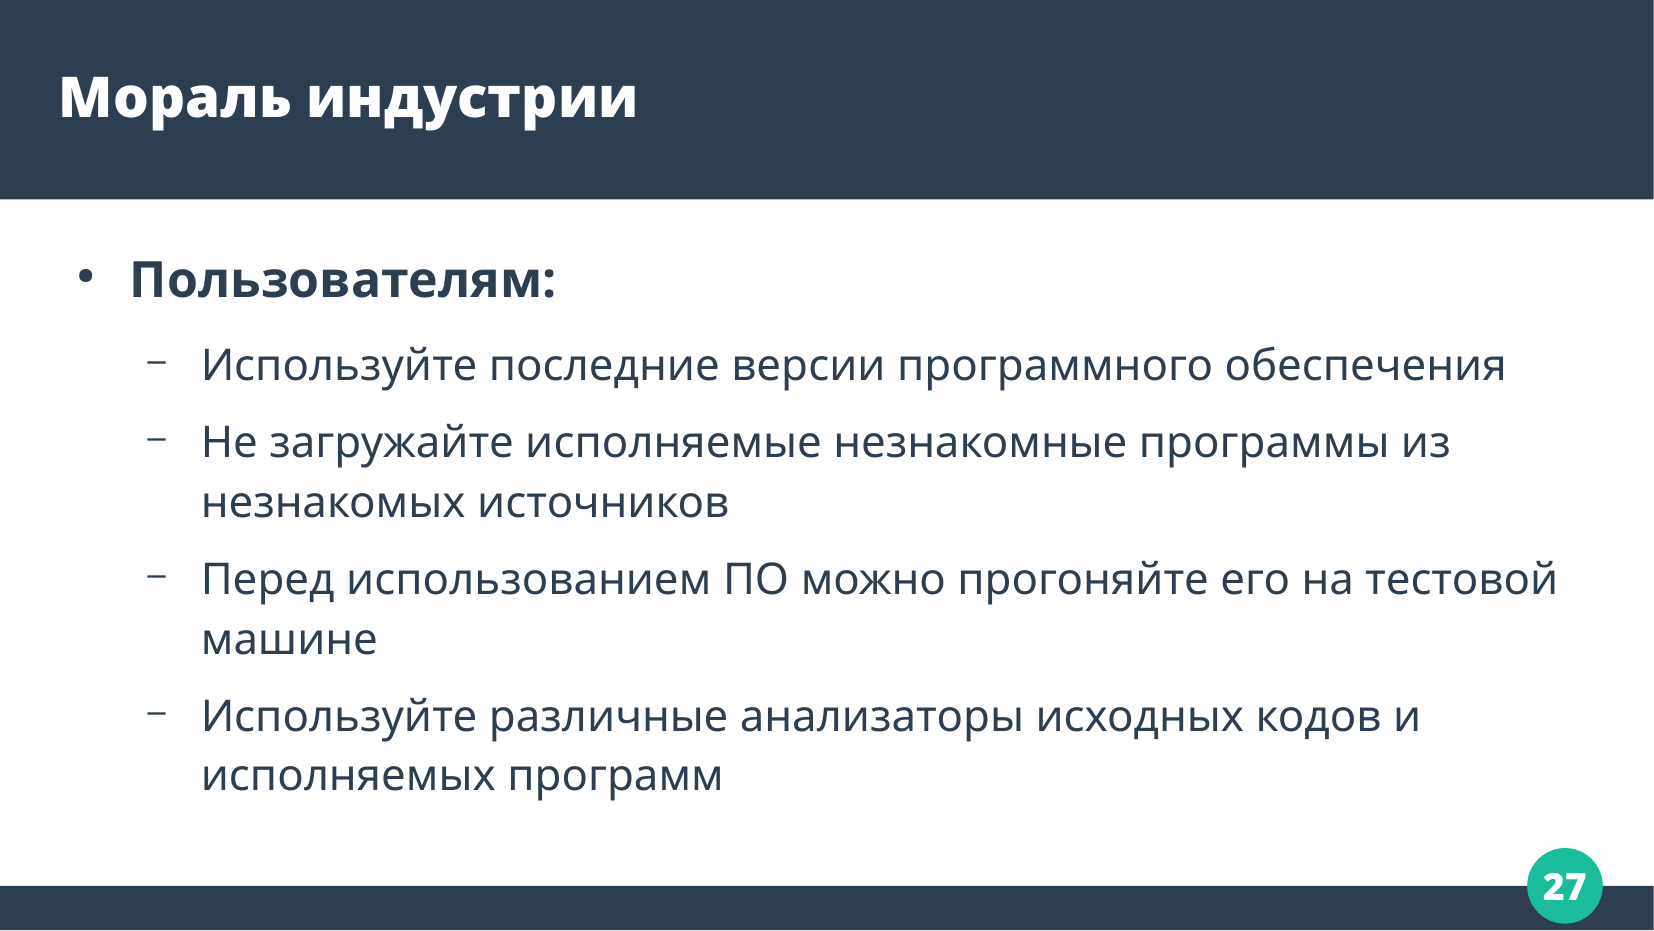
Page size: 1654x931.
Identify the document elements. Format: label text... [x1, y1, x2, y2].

title Мораль индустрии [59, 37, 1595, 155]
list Пользователям: Используйте последние версии программного обеспечения Не загружайте исполняемые незнакомные программы из незнакомых источников Перед использованием ПО можно прогоняйте его на тестовой машине Используйте различные анализаторы исходных кодов и исполняемых программ [59, 243, 1595, 864]
